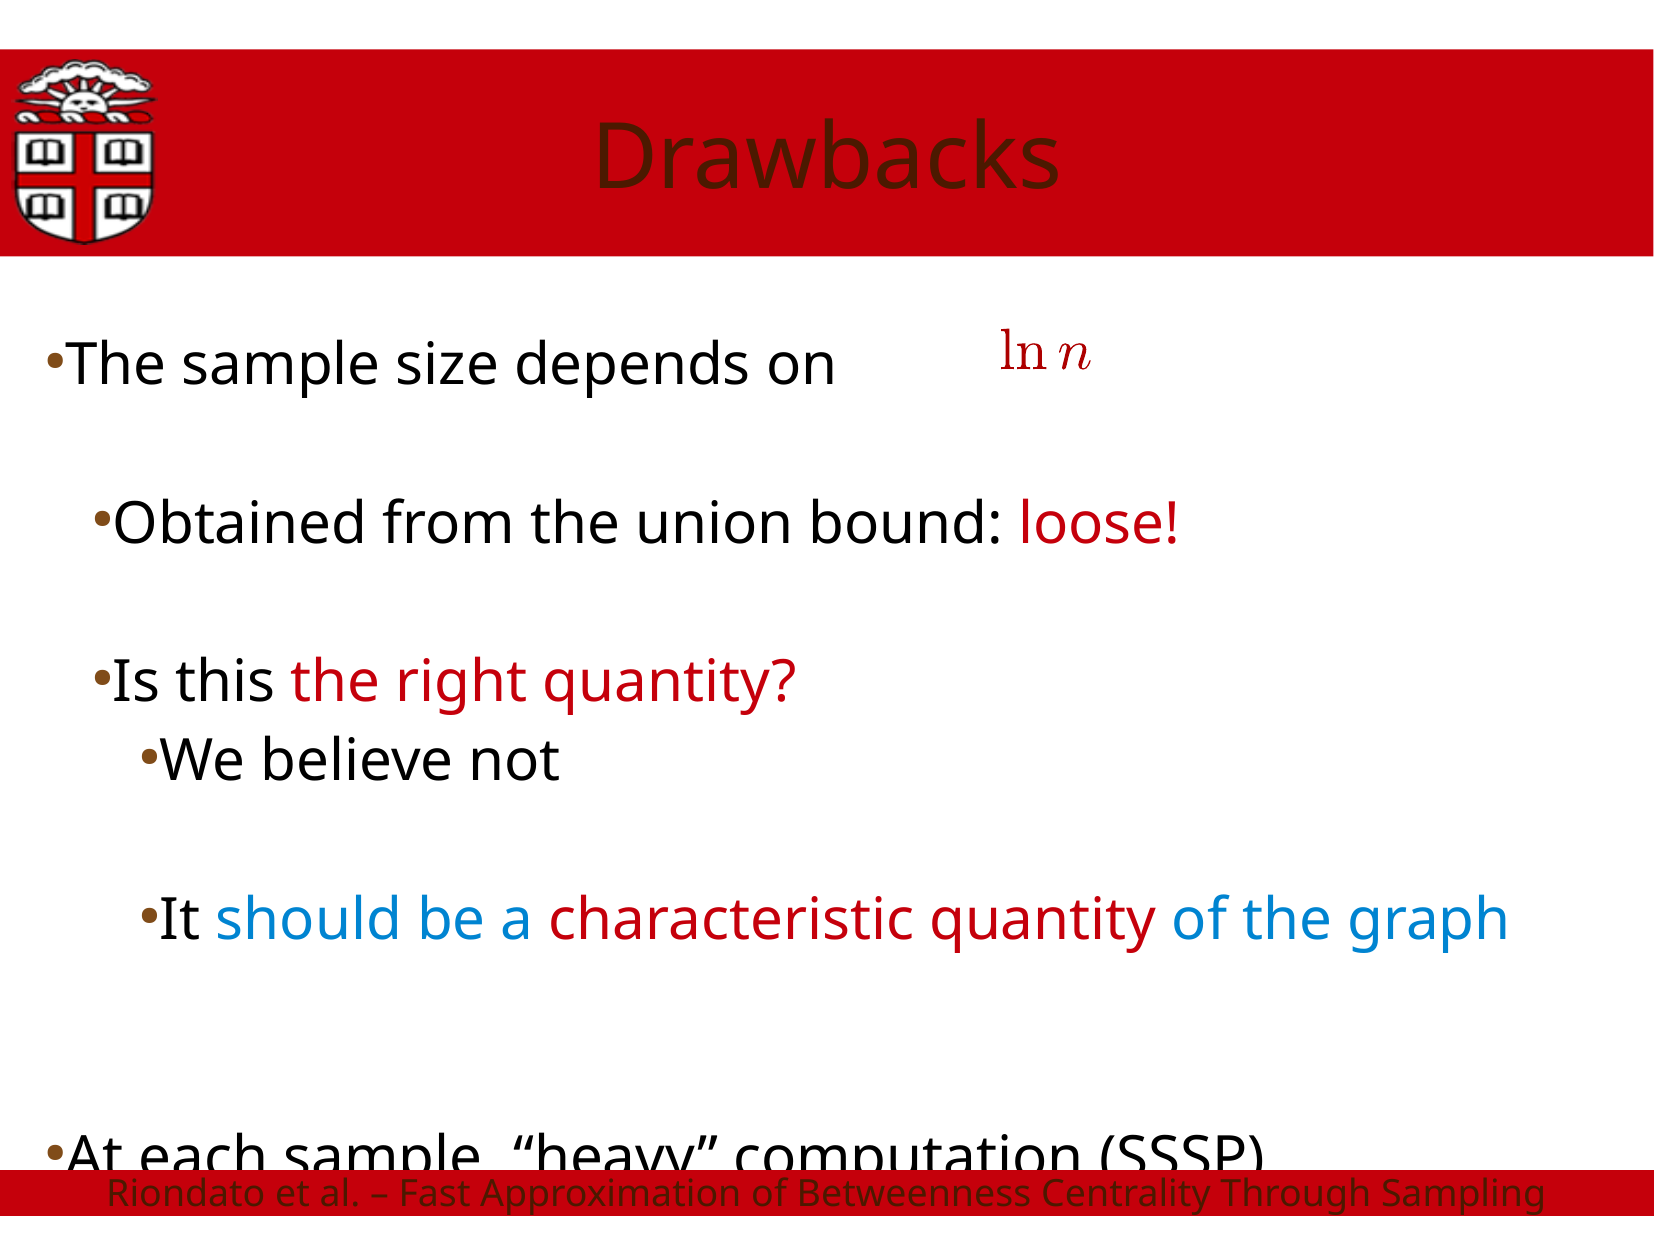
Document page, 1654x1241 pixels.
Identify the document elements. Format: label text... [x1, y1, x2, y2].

picture [11, 59, 158, 245]
text_box Riondato et al. – Fast Approximation of Betweenness Centrality Through Sampling [0, 1170, 1654, 1216]
title Drawbacks [0, 49, 1654, 257]
text_box The sample size depends on Obtained from the union bound: loose! Is this the right quantity? We believe not It should be a characteristic quantity of the graph At each sample, “heavy” computation (SSSP) Touch a lot of edges, has low “locality” [30, 315, 1621, 1146]
text_box [999, 328, 1093, 370]
